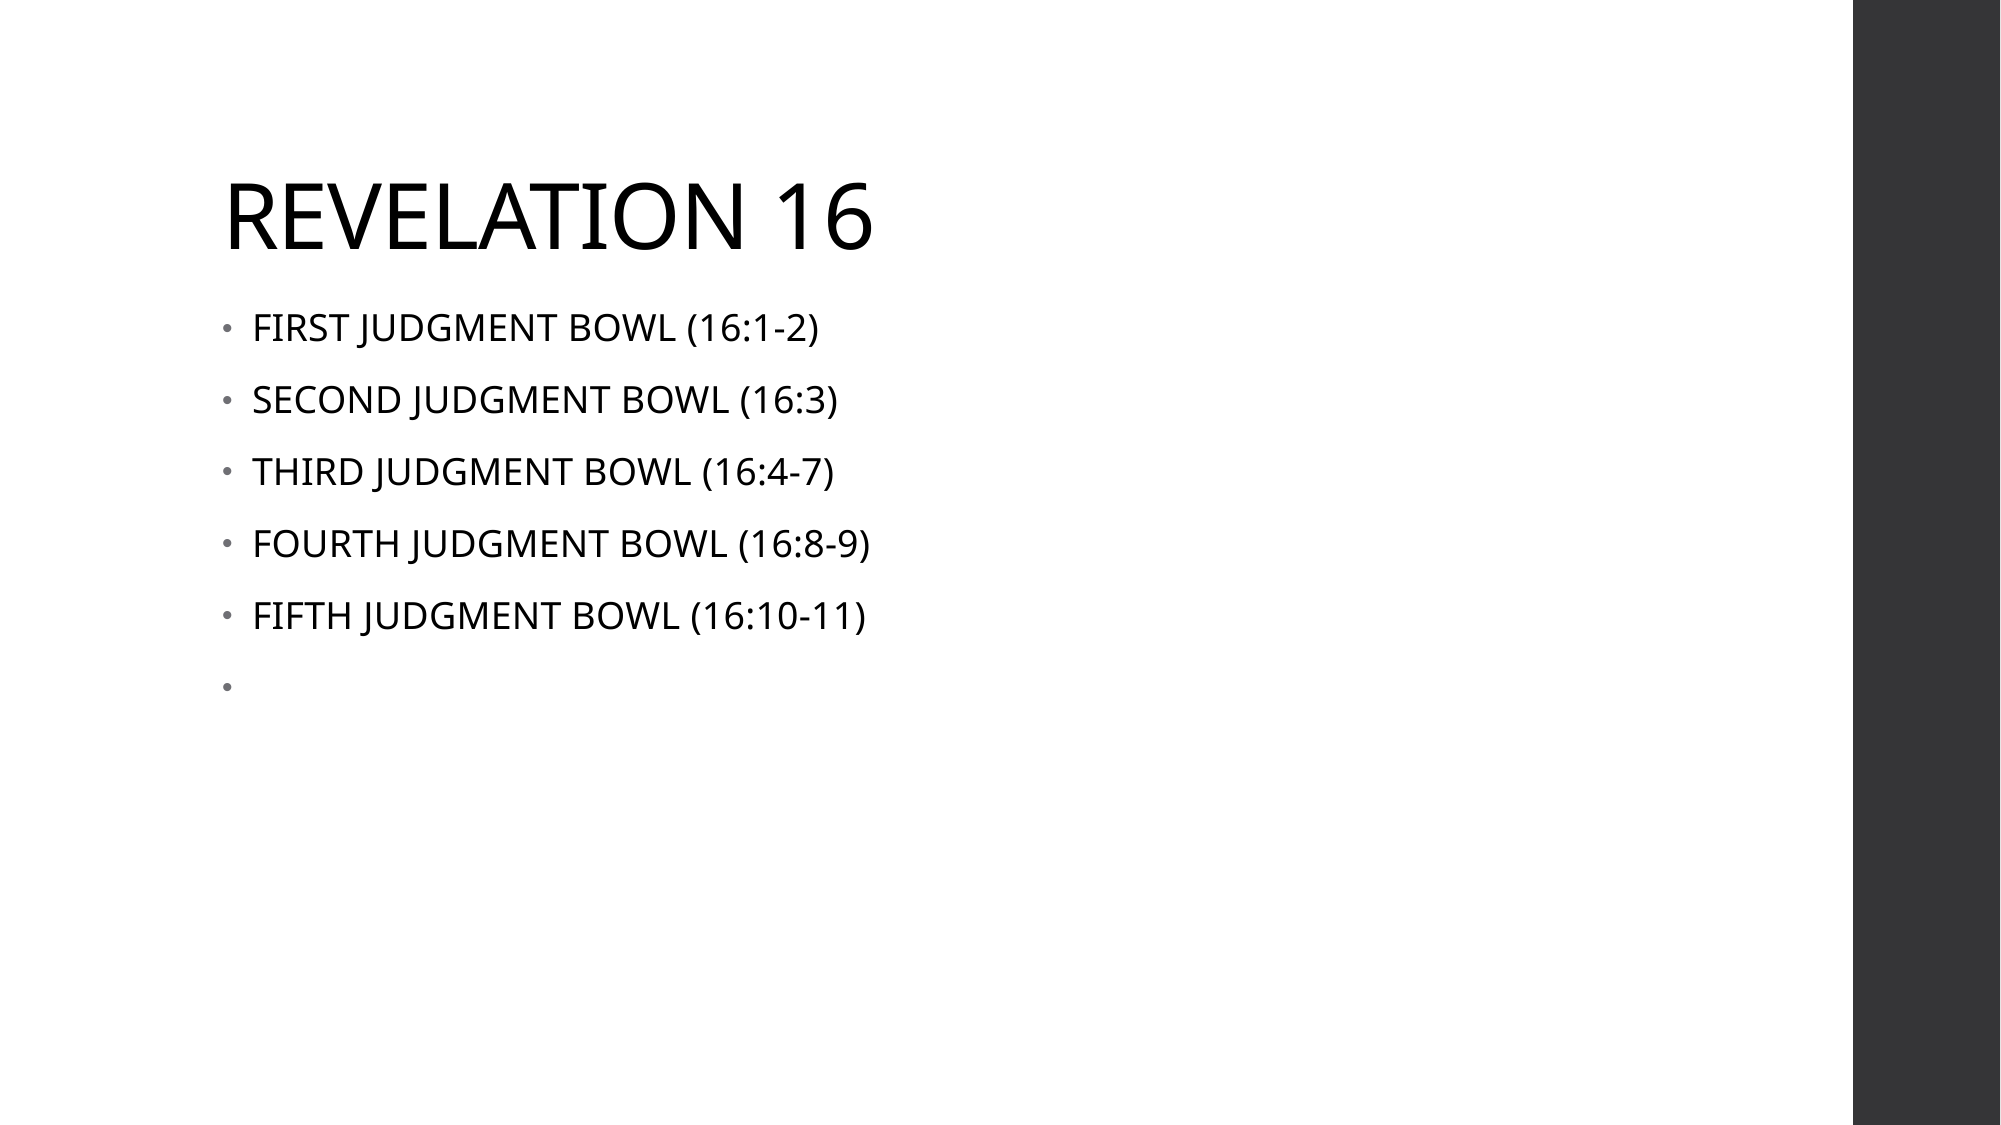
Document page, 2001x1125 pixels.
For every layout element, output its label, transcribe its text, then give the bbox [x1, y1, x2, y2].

list FIRST JUDGMENT BOWL (16:1-2) SECOND JUDGMENT BOWL (16:3) THIRD JUDGMENT BOWL (16:4-7) FOURTH JUDGMENT BOWL (16:8-9) FIFTH JUDGMENT BOWL (16:10-11) [206, 299, 1617, 1014]
title REVELATION 16 [206, 60, 1797, 278]
